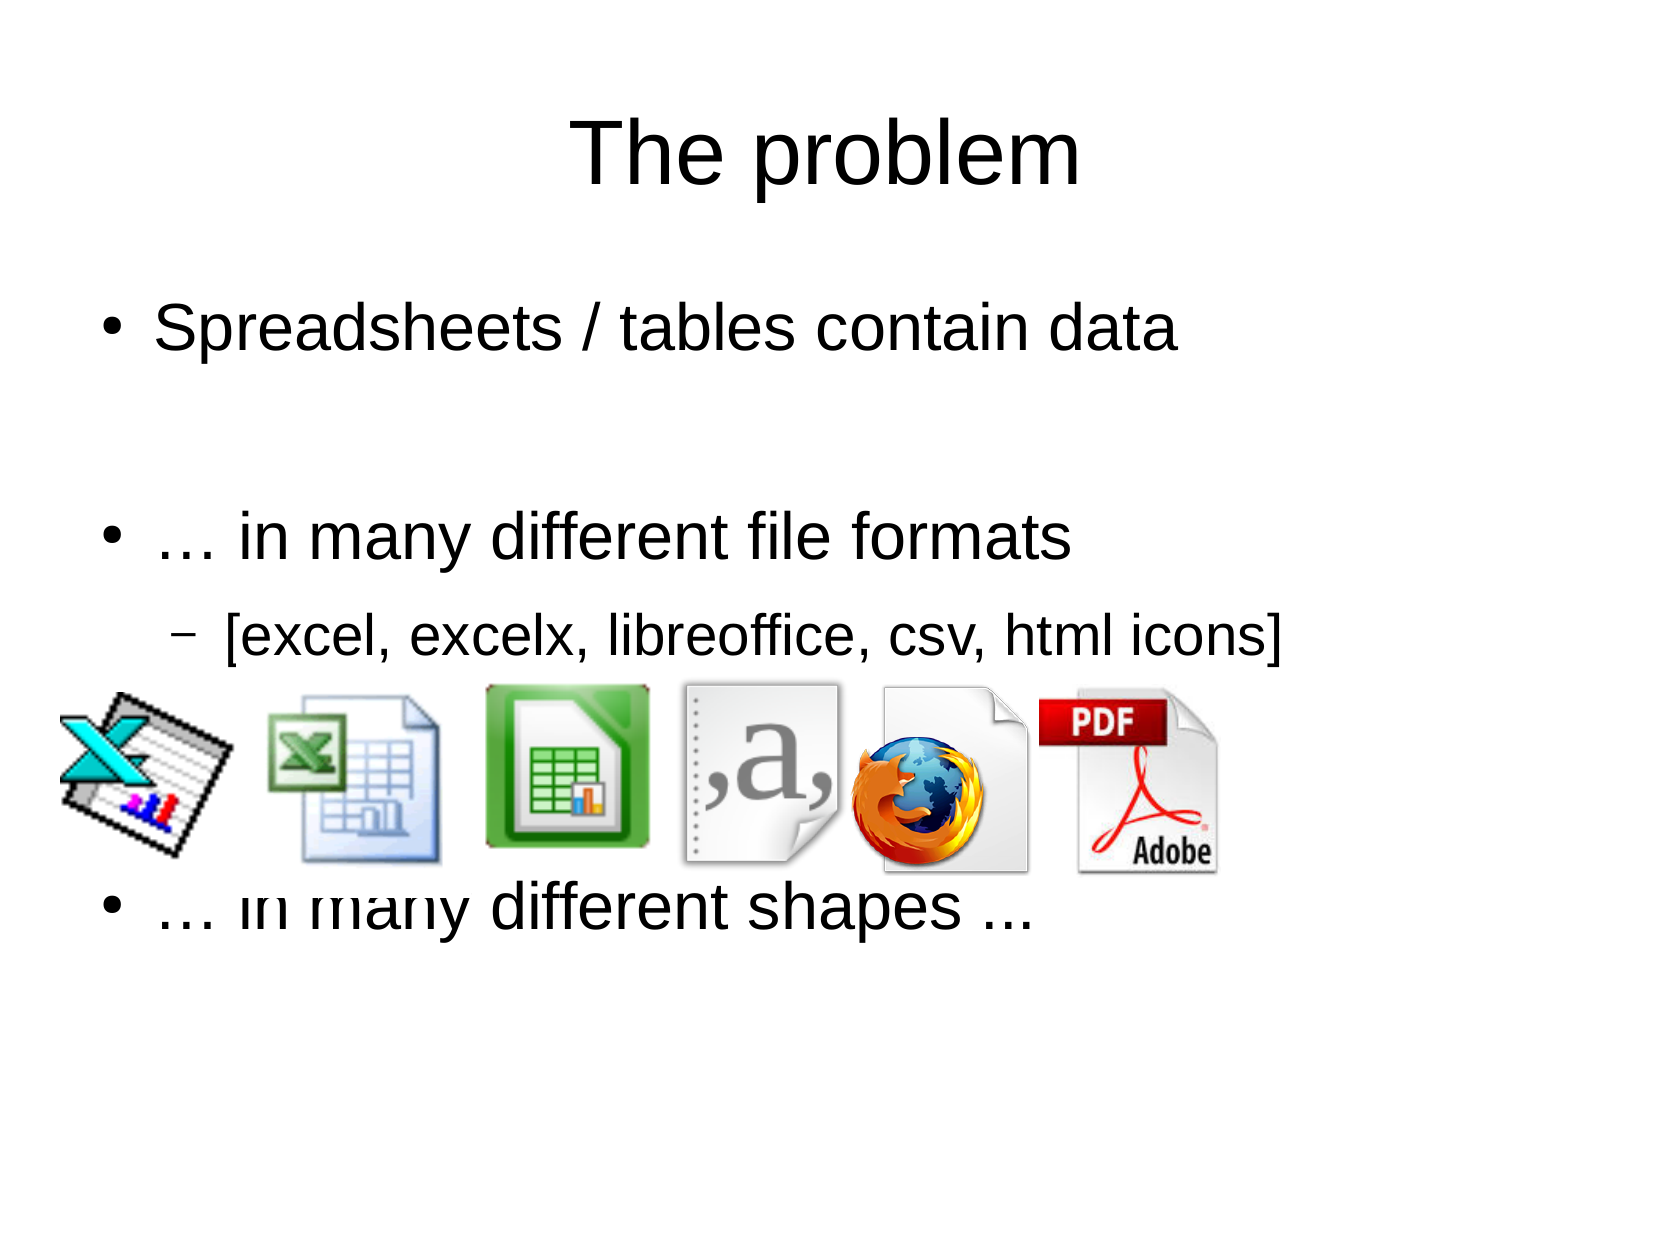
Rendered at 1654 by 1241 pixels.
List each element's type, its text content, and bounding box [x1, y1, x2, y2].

picture [236, 663, 471, 898]
title The problem [82, 49, 1571, 257]
picture [484, 673, 1221, 886]
list Spreadsheets / tables contain data … in many different file formats [excel, excelx, libreoffice, csv, html icons] … in many different shapes ... [82, 290, 1571, 1010]
picture [60, 692, 82, 863]
